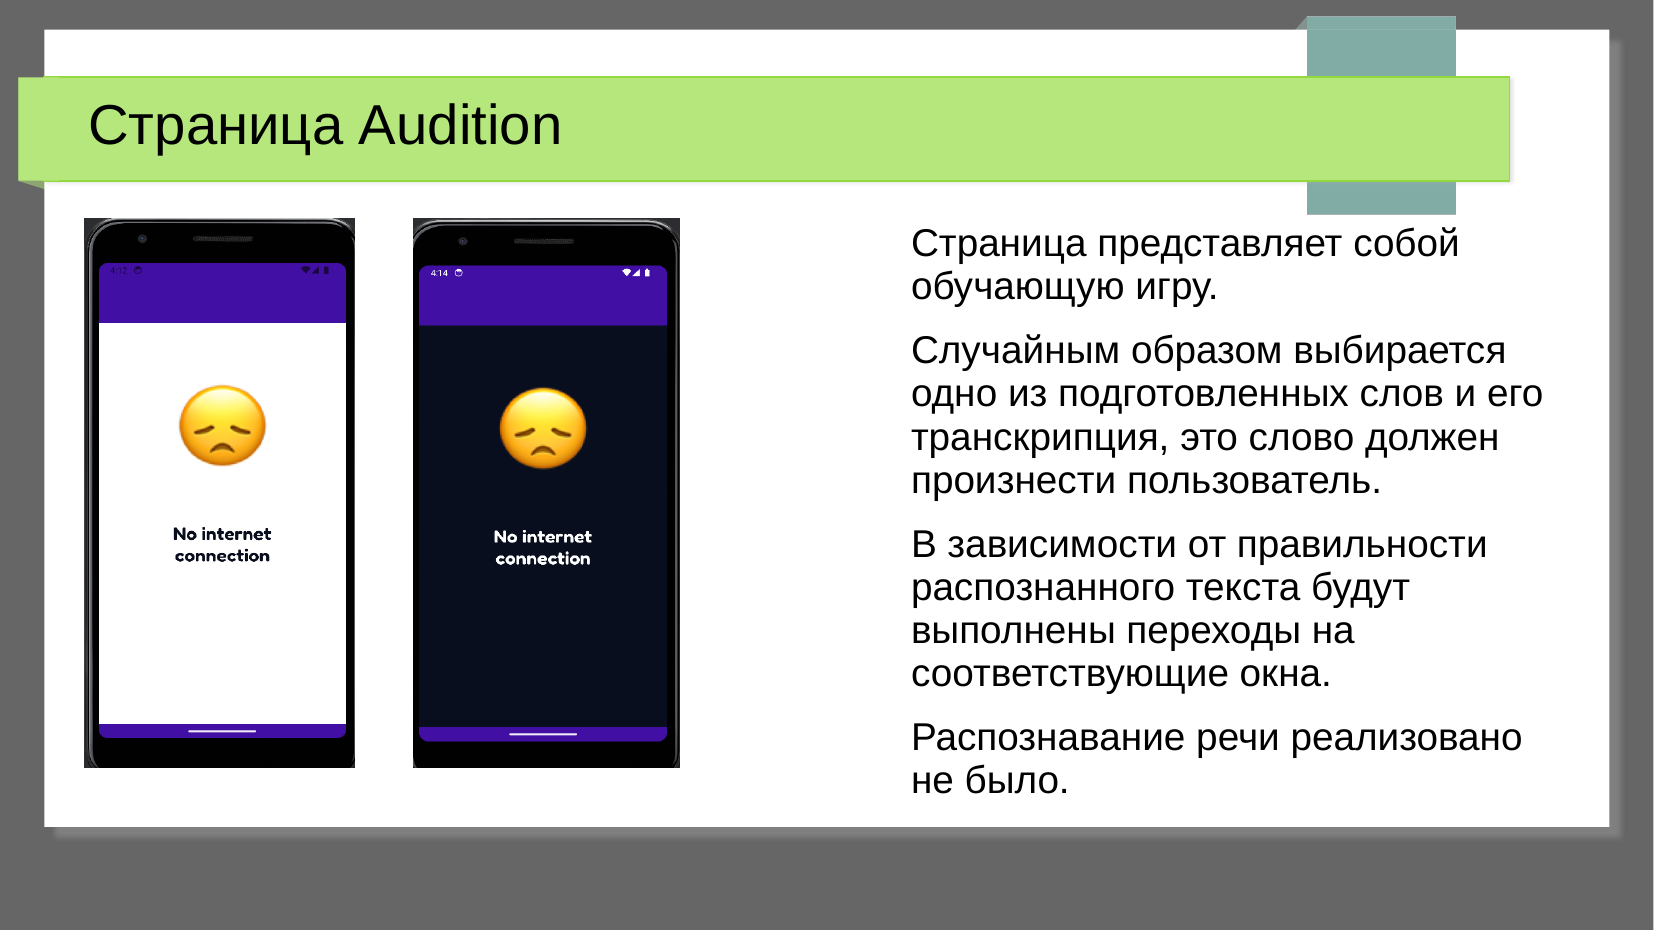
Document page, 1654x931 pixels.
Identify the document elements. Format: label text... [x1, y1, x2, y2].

title Страница Audition [88, 73, 1506, 178]
picture [413, 218, 680, 768]
picture [84, 218, 355, 768]
list Страница представляет собой обучающую игру. Случайным образом выбирается одно из подготовленных слов и его транскрипция, это слово должен произнести пользователь. В зависимости от правильности распознанного текста будут выполнены переходы на соответствующие окна. Распознавание речи реализовано не было. [845, 221, 1566, 813]
